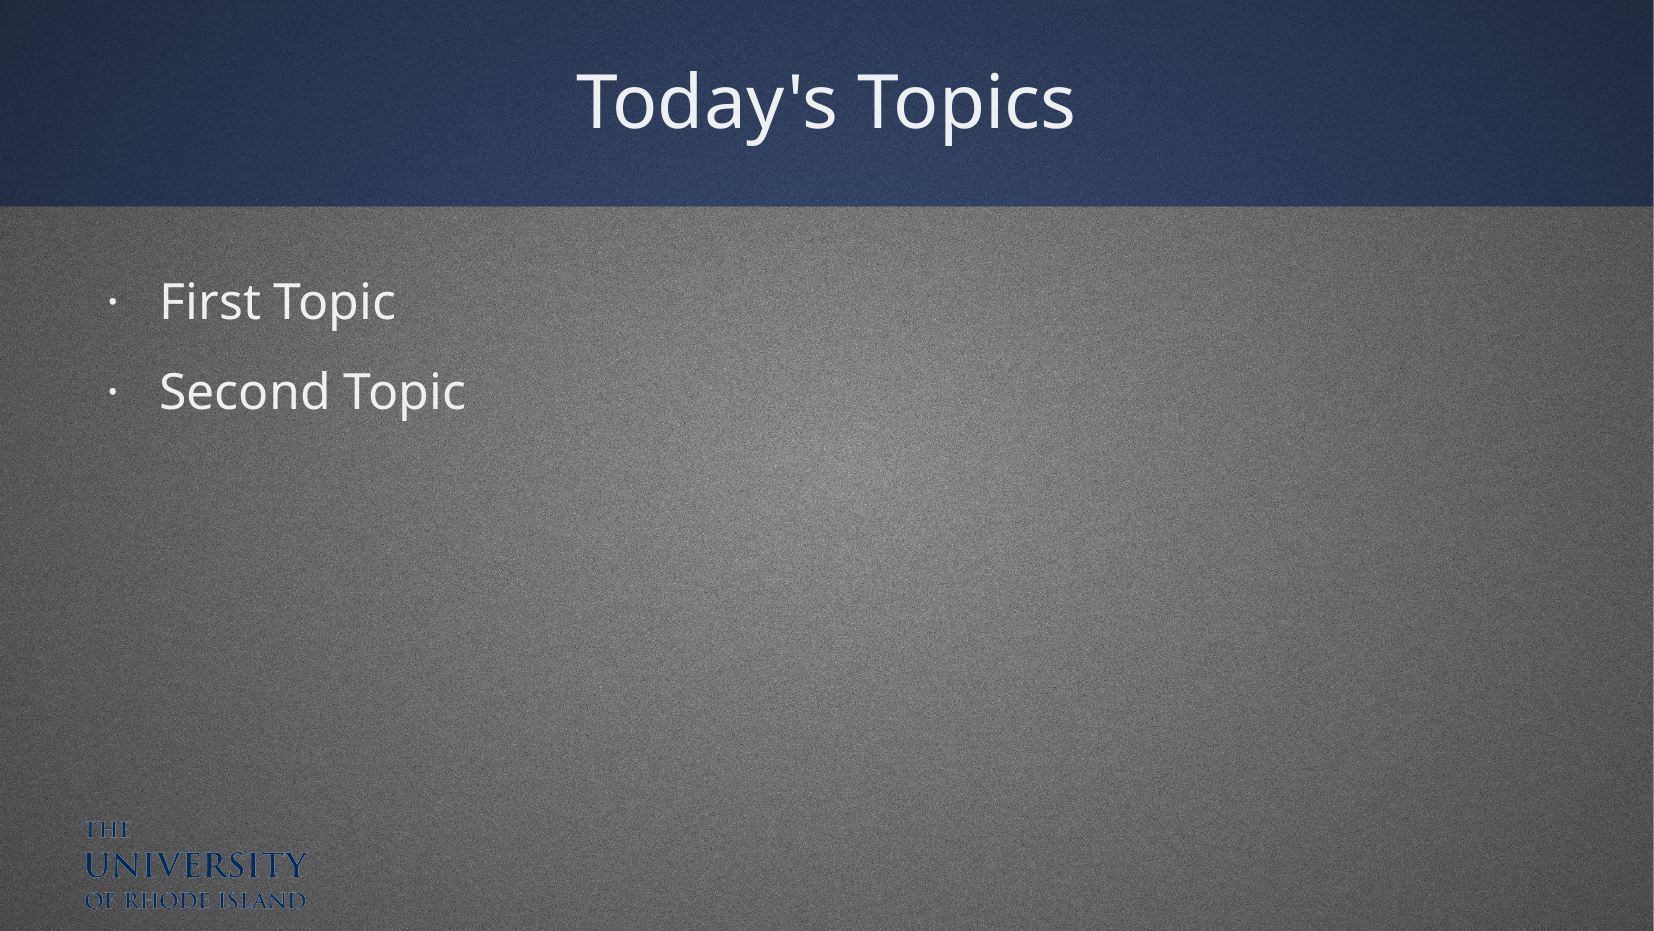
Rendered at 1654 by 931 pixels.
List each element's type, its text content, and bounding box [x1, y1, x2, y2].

title Today's Topics [88, 22, 1565, 178]
list First Topic Second Topic [88, 265, 1565, 798]
picture [0, 0, 1654, 931]
